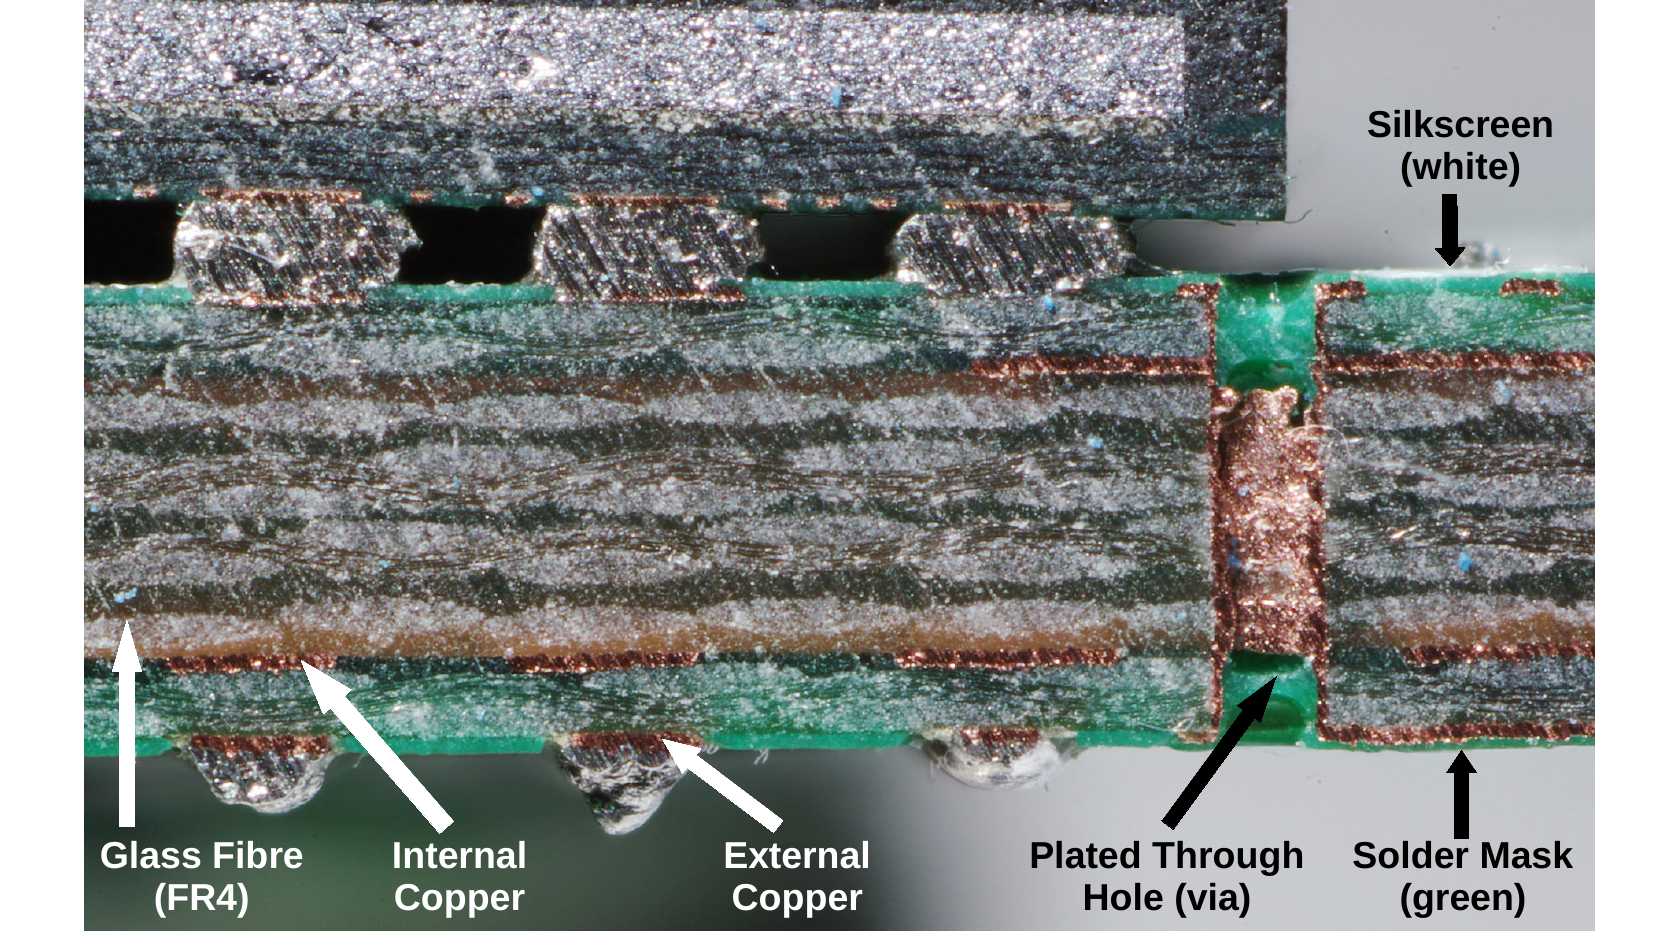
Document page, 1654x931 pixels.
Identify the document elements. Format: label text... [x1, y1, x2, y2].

text_box Internal Copper [377, 826, 543, 926]
text_box [662, 739, 783, 833]
text_box [112, 620, 142, 827]
text_box Plated Through Hole (via) [1014, 826, 1320, 926]
text_box Glass Fibre (FR4) [84, 826, 319, 926]
text_box External Copper [708, 826, 887, 926]
text_box [301, 660, 454, 834]
text_box [1161, 676, 1277, 830]
text_box Solder Mask (green) [1337, 826, 1589, 926]
text_box Silkscreen (white) [1352, 96, 1570, 195]
picture [84, 0, 1595, 931]
text_box [1446, 750, 1477, 839]
text_box [1435, 194, 1465, 266]
